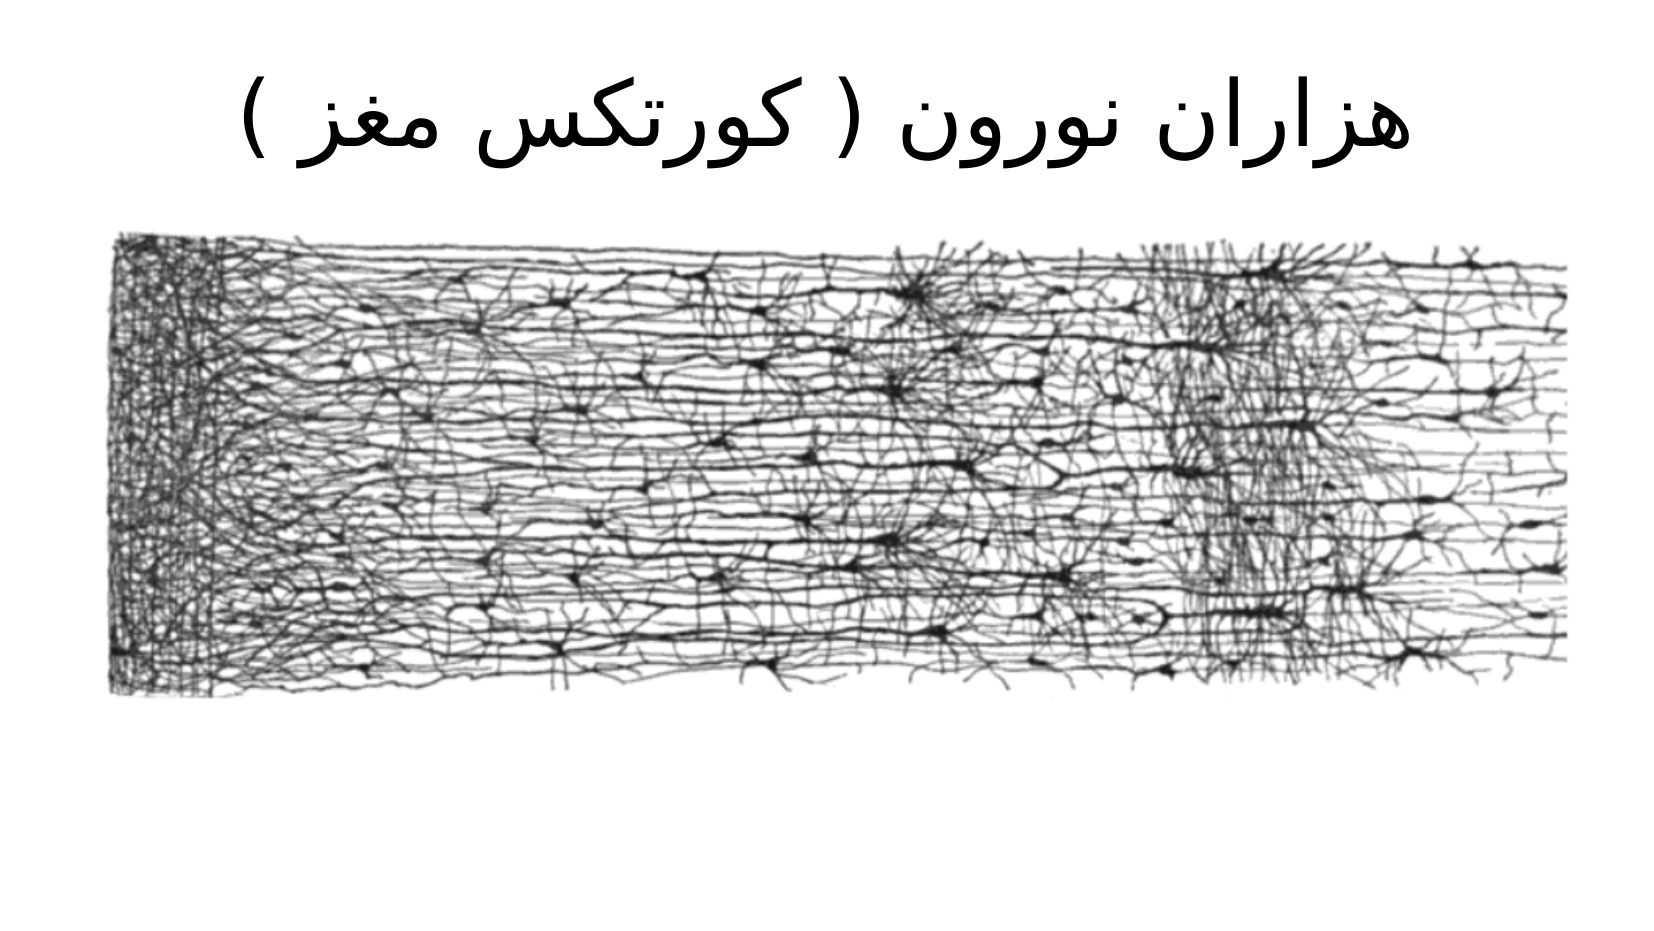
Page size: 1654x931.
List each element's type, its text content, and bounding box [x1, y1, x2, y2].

title هزاران نورون ( کورتکس مغز ) [82, 37, 1571, 193]
picture [91, 225, 1576, 713]
